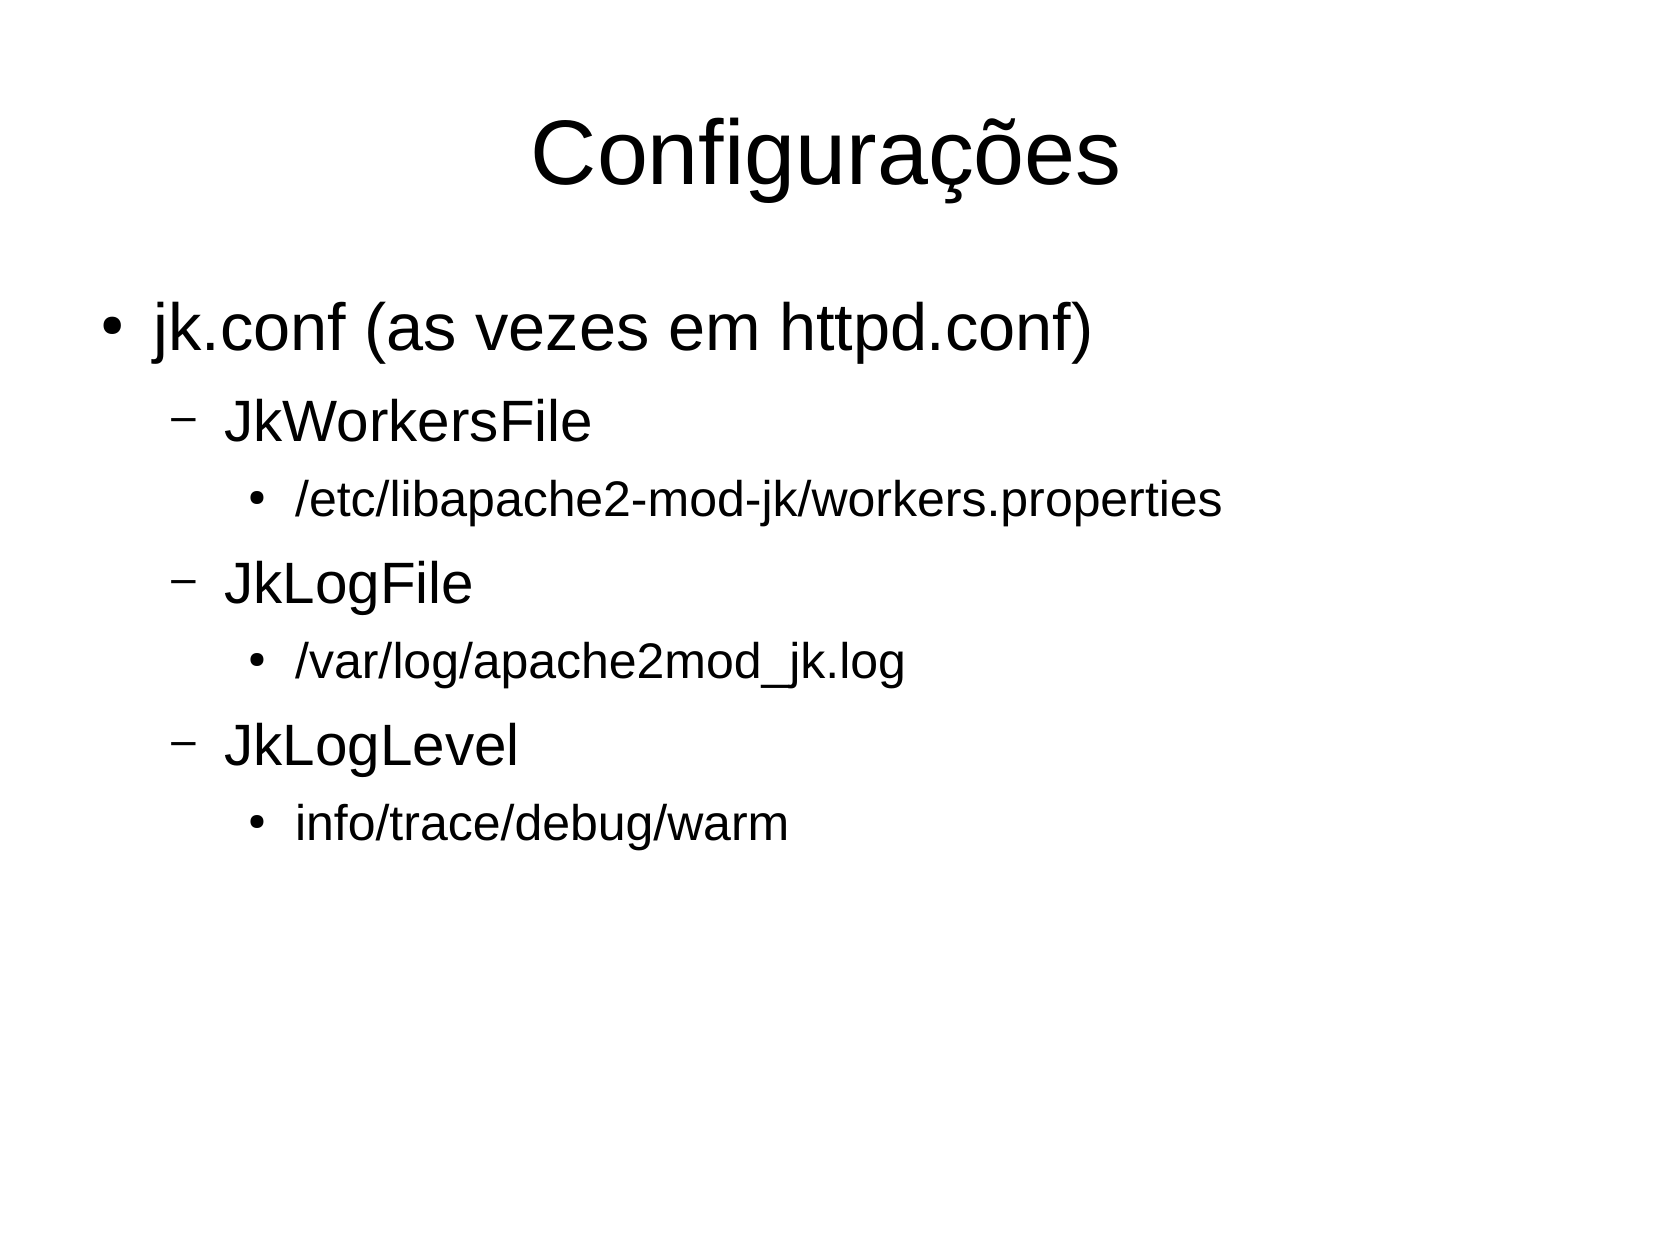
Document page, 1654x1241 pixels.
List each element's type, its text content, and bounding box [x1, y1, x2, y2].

title Configurações [82, 49, 1571, 257]
list jk.conf (as vezes em httpd.conf) JkWorkersFile /etc/libapache2-mod-jk/workers.properties JkLogFile /var/log/apache2mod_jk.log JkLogLevel info/trace/debug/warm [82, 290, 1571, 1010]
